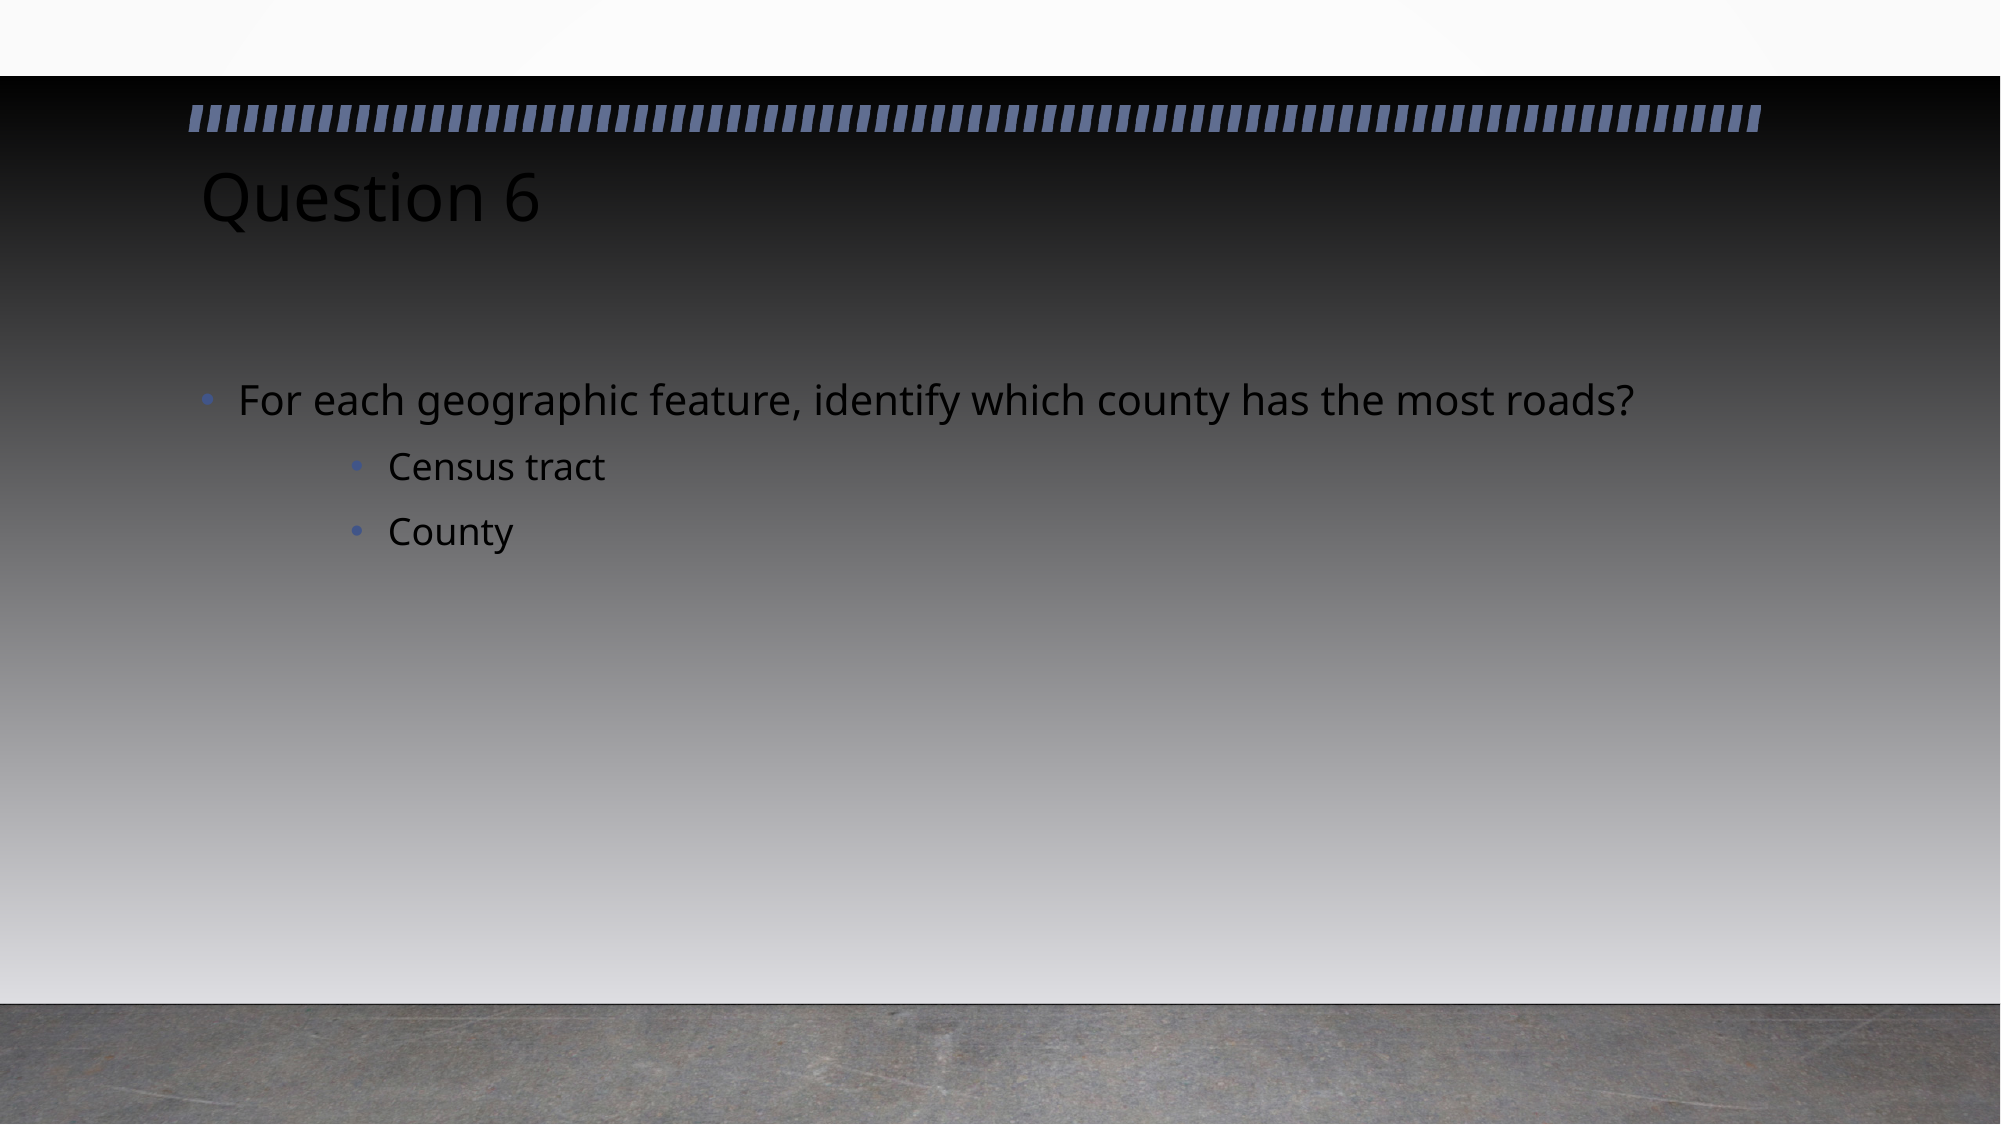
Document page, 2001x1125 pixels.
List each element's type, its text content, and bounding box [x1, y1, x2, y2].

title Question 6 [185, 156, 1761, 329]
list For each geographic feature, identify which county has the most roads? Census tract County [185, 356, 1761, 897]
